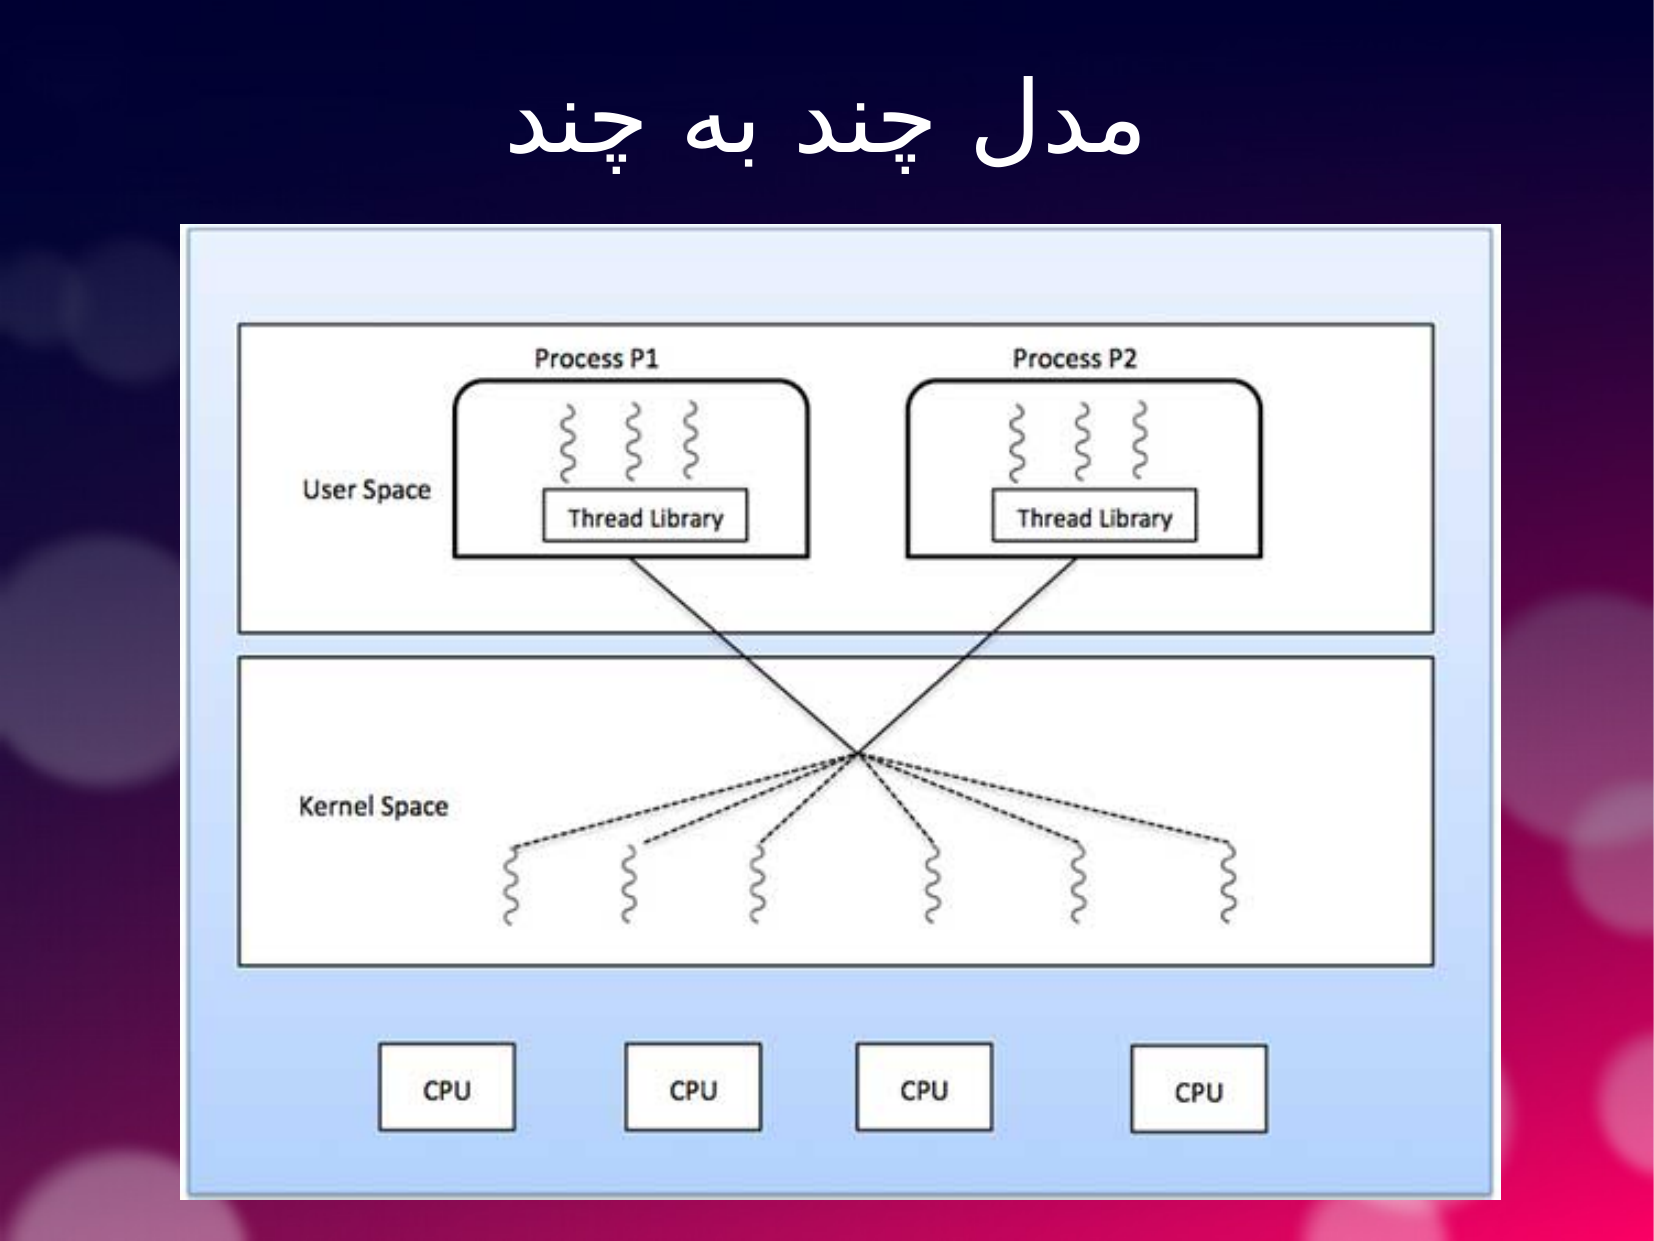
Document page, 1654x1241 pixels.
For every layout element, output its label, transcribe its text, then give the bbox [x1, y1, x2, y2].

title مدل چند به چند [82, 13, 1571, 221]
picture [0, 0, 1654, 1241]
